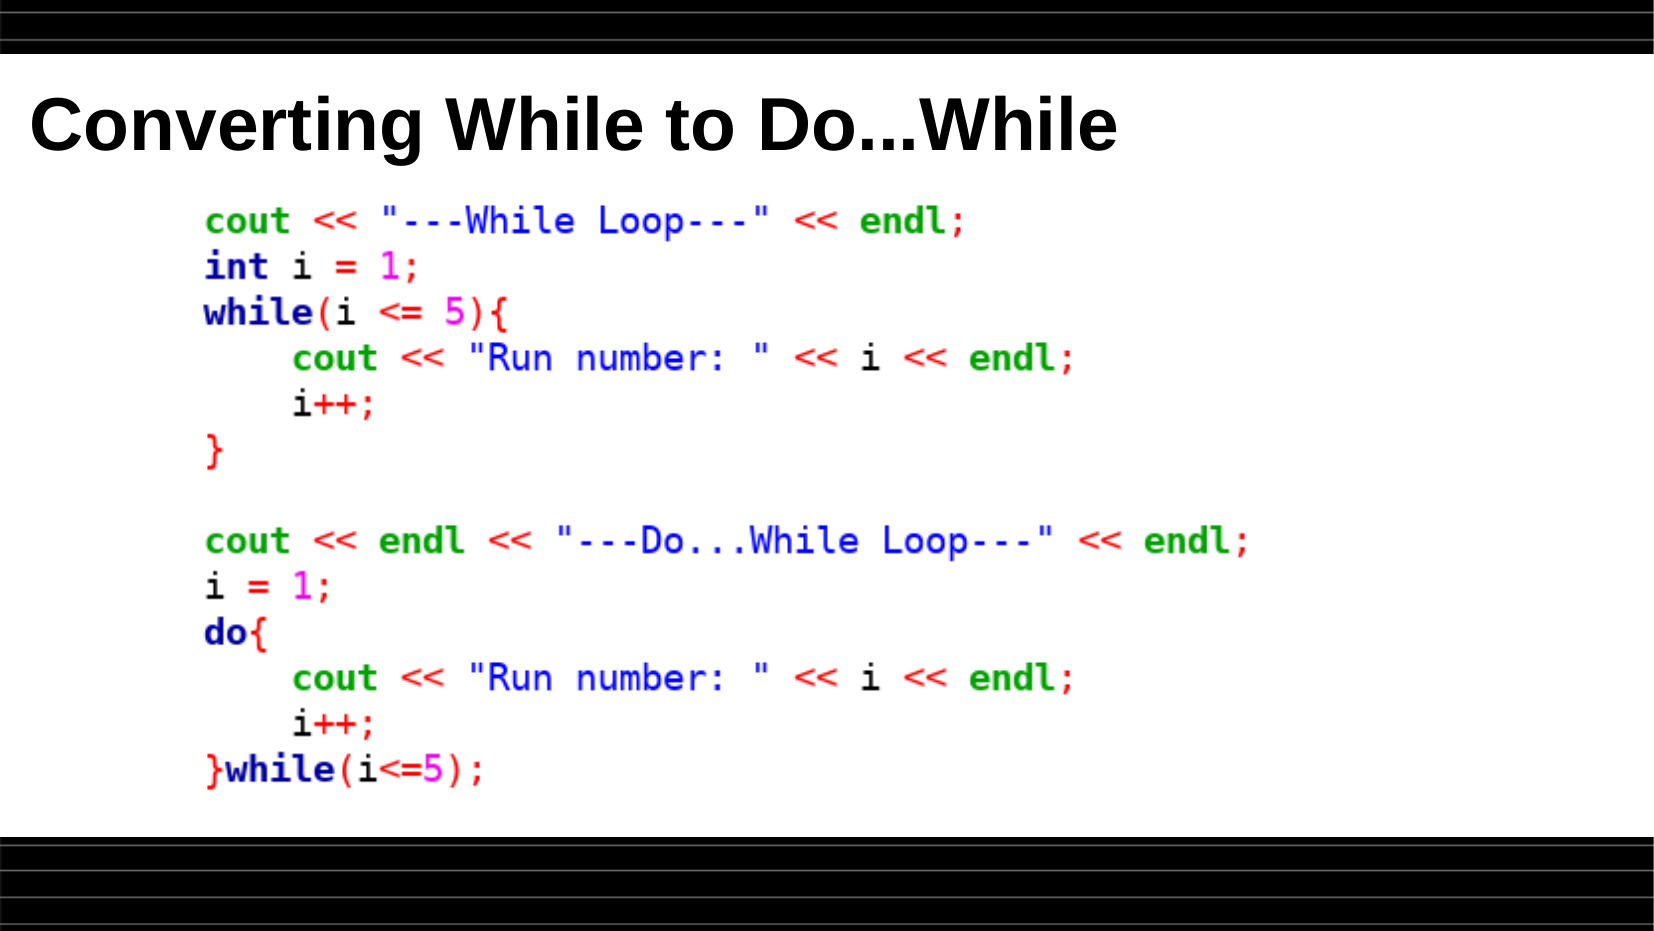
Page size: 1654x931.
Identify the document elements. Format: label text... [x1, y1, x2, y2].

text_box Converting While to Do...While [15, 75, 1546, 174]
picture [0, 837, 1654, 931]
picture [0, 0, 1654, 54]
picture [192, 194, 1263, 811]
